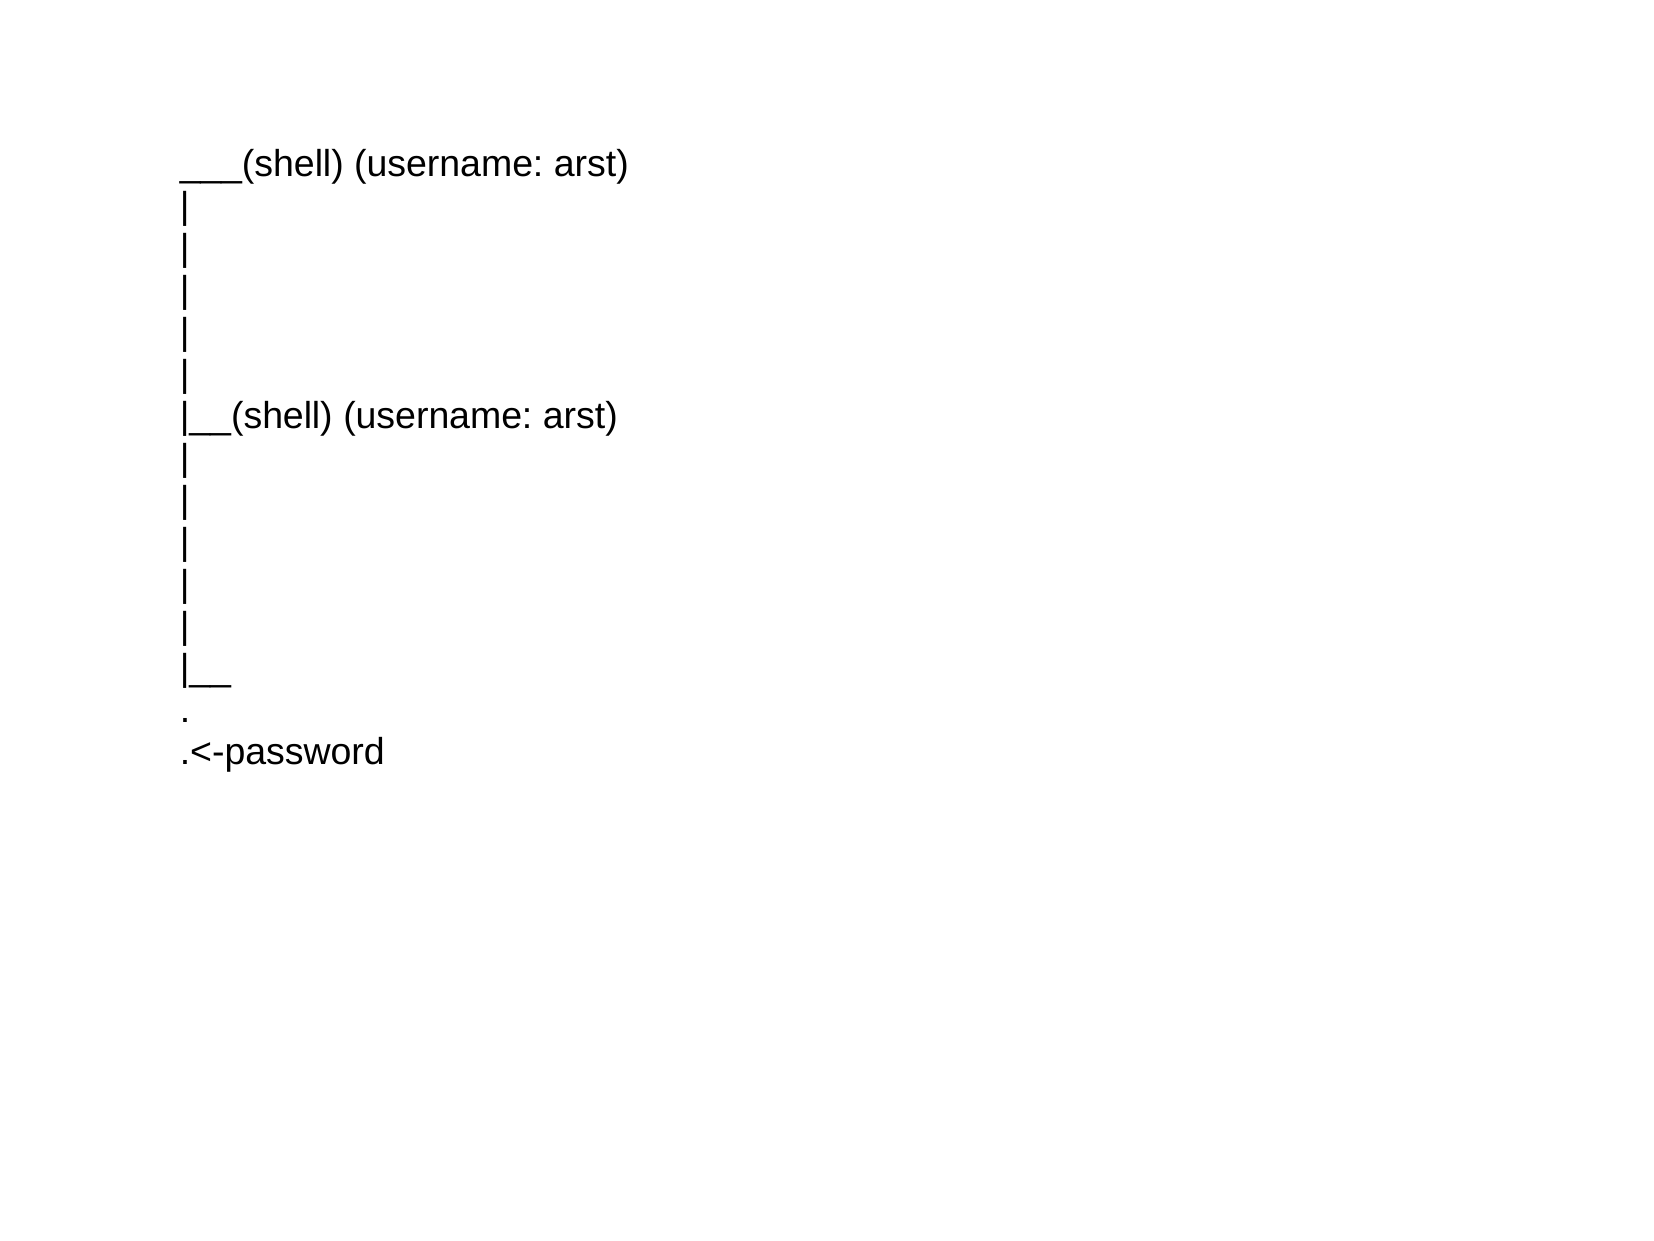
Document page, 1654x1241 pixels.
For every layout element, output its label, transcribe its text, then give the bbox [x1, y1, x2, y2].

text_box ___(shell) (username: arst) | | | | | |__(shell) (username: arst) | | | | | |__ . .<-password [165, 135, 1516, 780]
